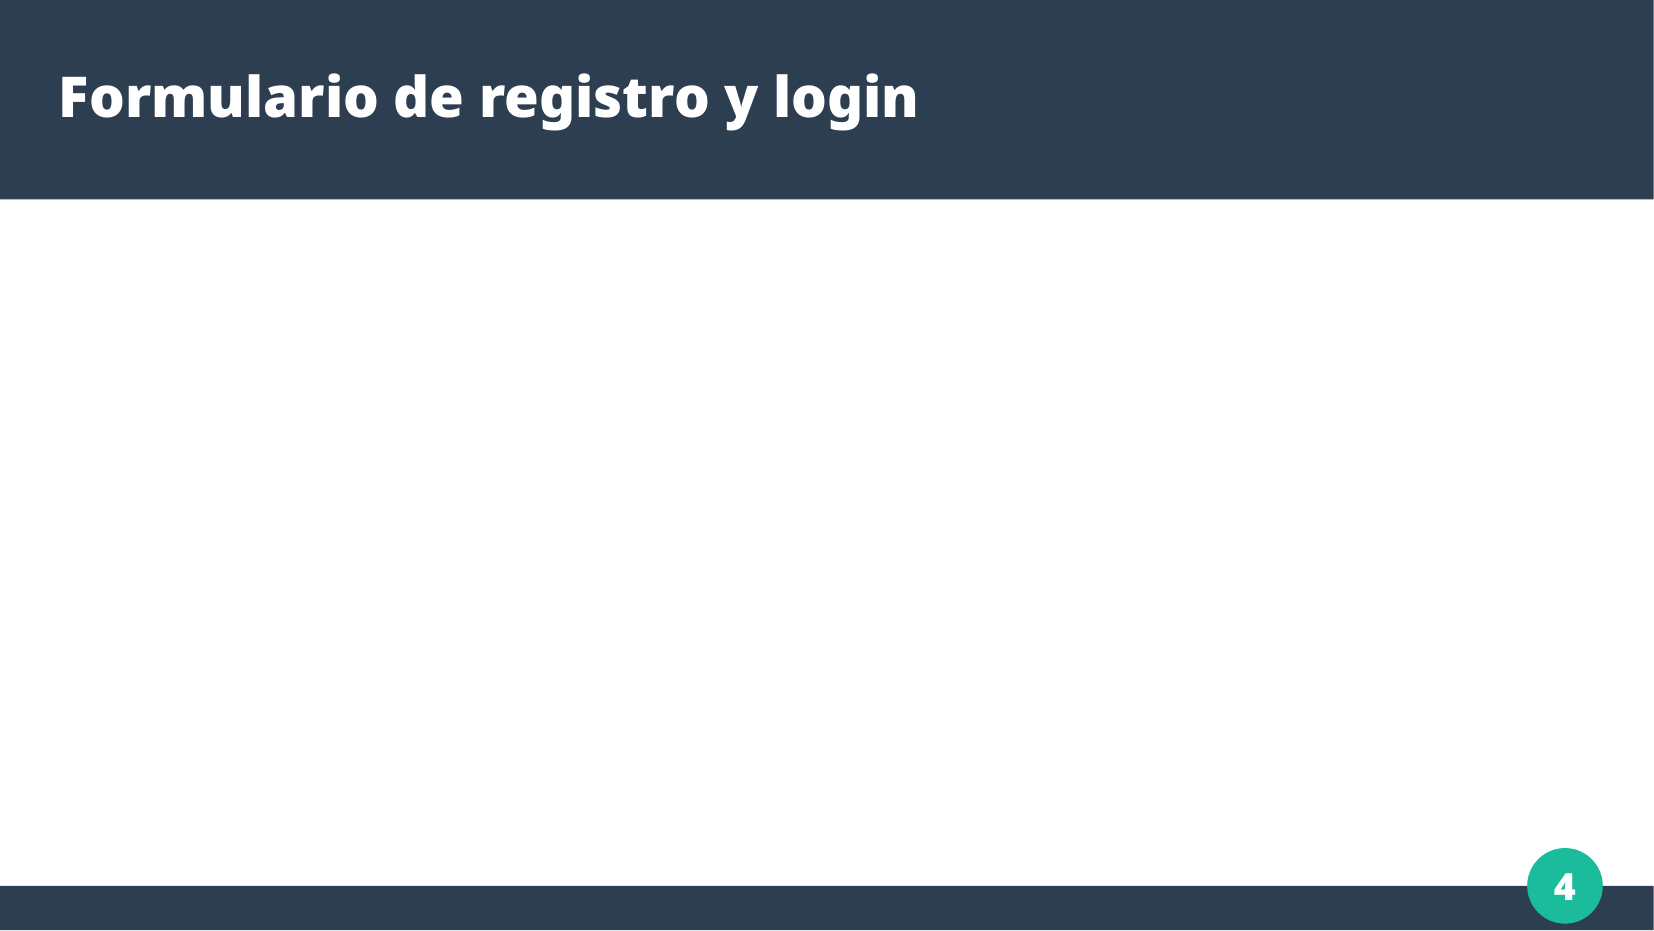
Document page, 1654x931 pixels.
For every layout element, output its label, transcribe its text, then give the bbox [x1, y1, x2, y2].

title Formulario de registro y login [59, 37, 1595, 155]
